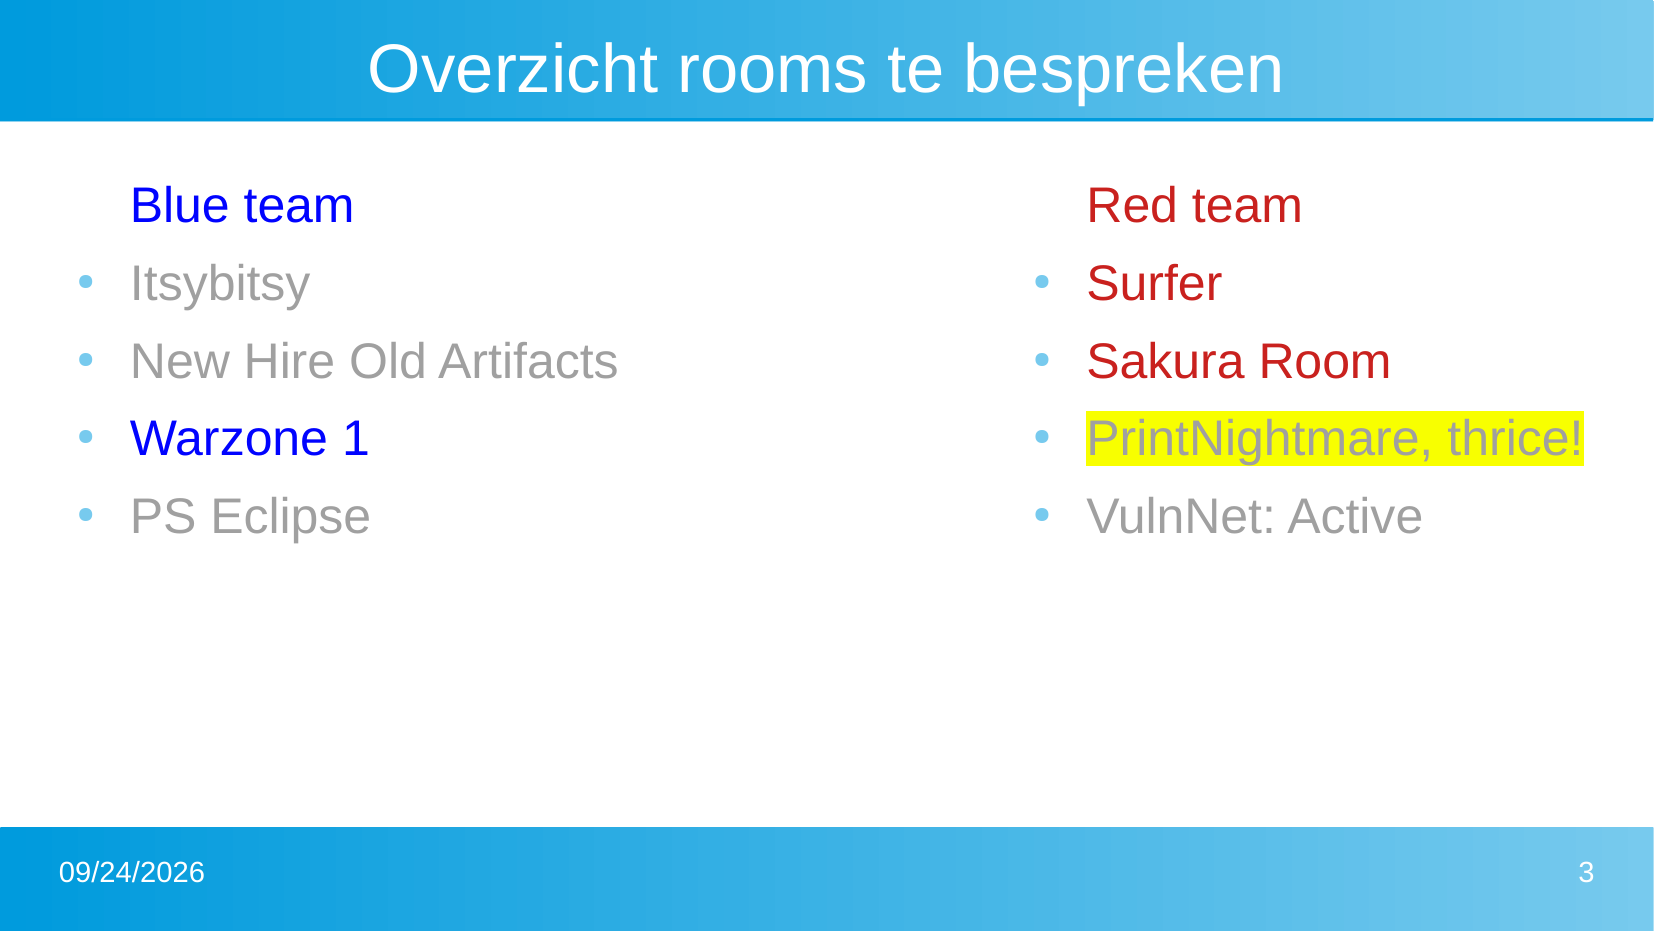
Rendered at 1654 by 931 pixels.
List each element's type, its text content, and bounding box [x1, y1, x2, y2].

list Blue team Itsybitsy New Hire Old Artifacts Warzone 1 PS Eclipse [59, 177, 638, 768]
title Overzicht rooms te bespreken [59, 29, 1595, 108]
list Red team Surfer Sakura Room PrintNightmare, thrice! VulnNet: Active [1015, 177, 1594, 768]
